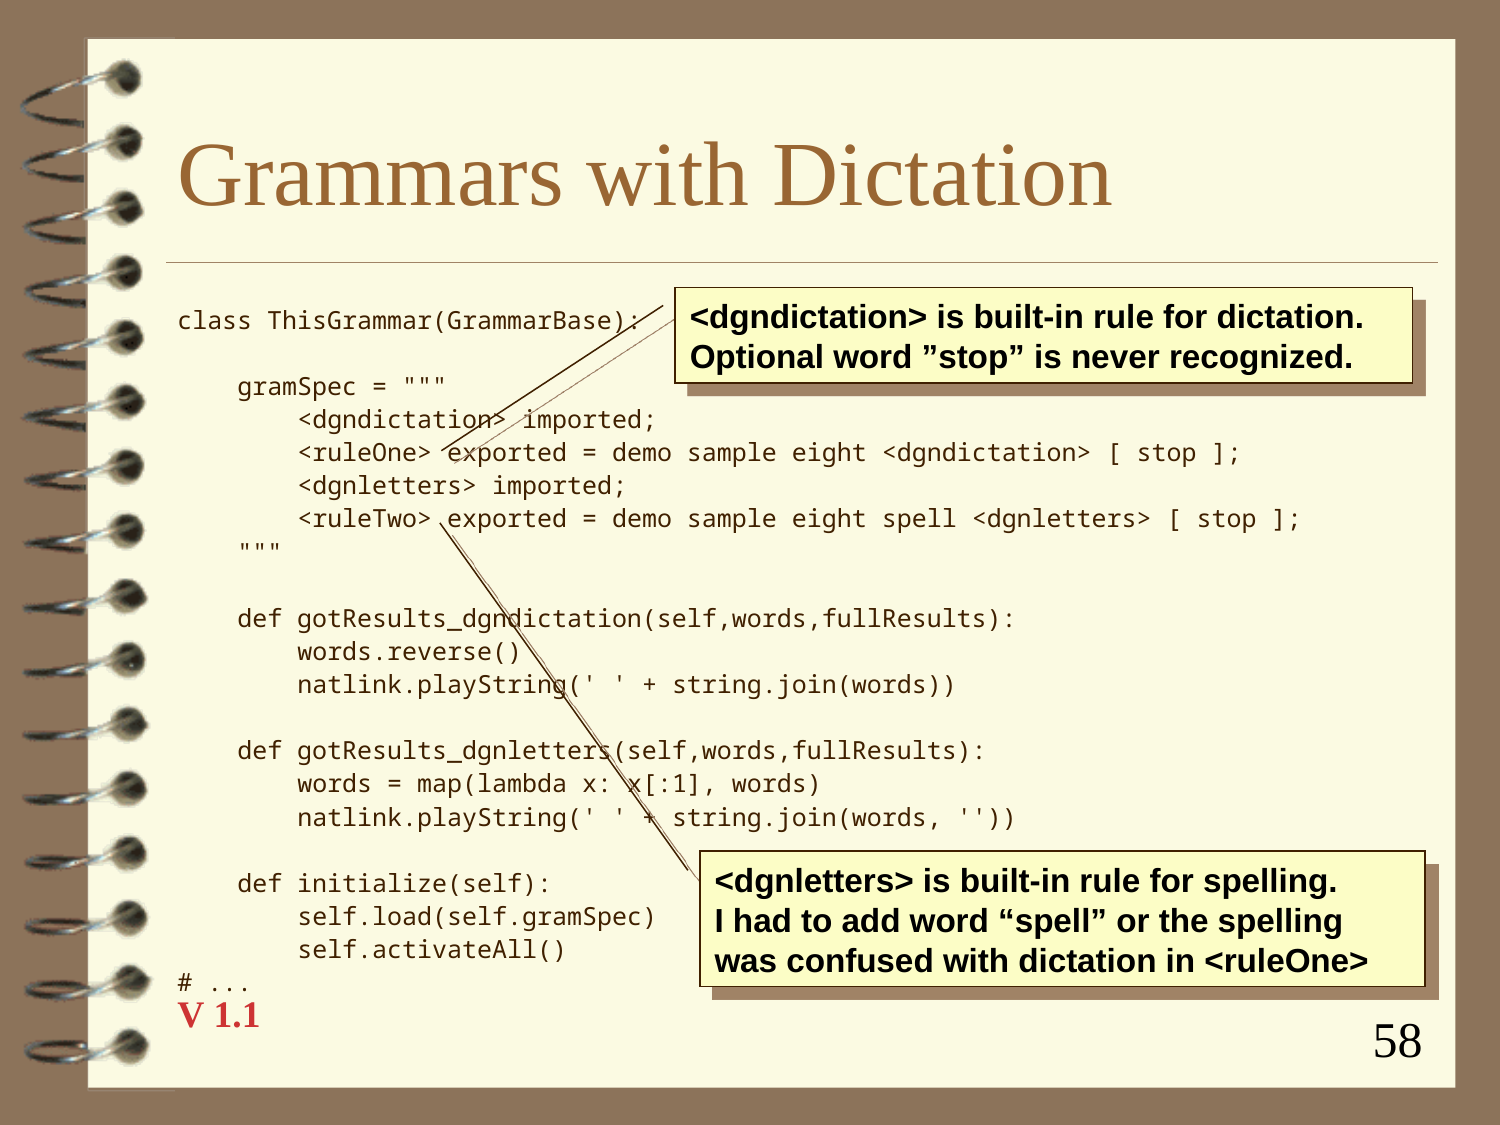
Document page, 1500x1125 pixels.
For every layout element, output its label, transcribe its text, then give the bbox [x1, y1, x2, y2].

title Grammars with Dictation [162, 74, 1438, 263]
list class ThisGrammar(GrammarBase): gramSpec = """ <dgndictation> imported; <ruleOne> exported = demo sample eight <dgndictation> [ stop ]; <dgnletters> imported; <ruleTwo> exported = demo sample eight spell <dgnletters> [ stop ]; """ def gotResults_dgndictation(self,words,fullResults): words.reverse() natlink.playString(' ' + string.join(words)) def gotResults_dgnletters(self,words,fullResults): words = map(lambda x: x[:1], words) natlink.playString(' ' + string.join(words, '')) def initialize(self): self.load(self.gramSpec) self.activateAll() # ... [162, 299, 1438, 976]
text_box <dgndictation> is built-in rule for dictation. Optional word ”stop” is never recognized. [675, 287, 1413, 383]
text_box <dgnletters> is built-in rule for spelling. I had to add word “spell” or the spelling was confused with dictation in <ruleOne> [700, 851, 1425, 986]
picture [0, 0, 175, 1125]
text_box V 1.1 [162, 987, 288, 1051]
